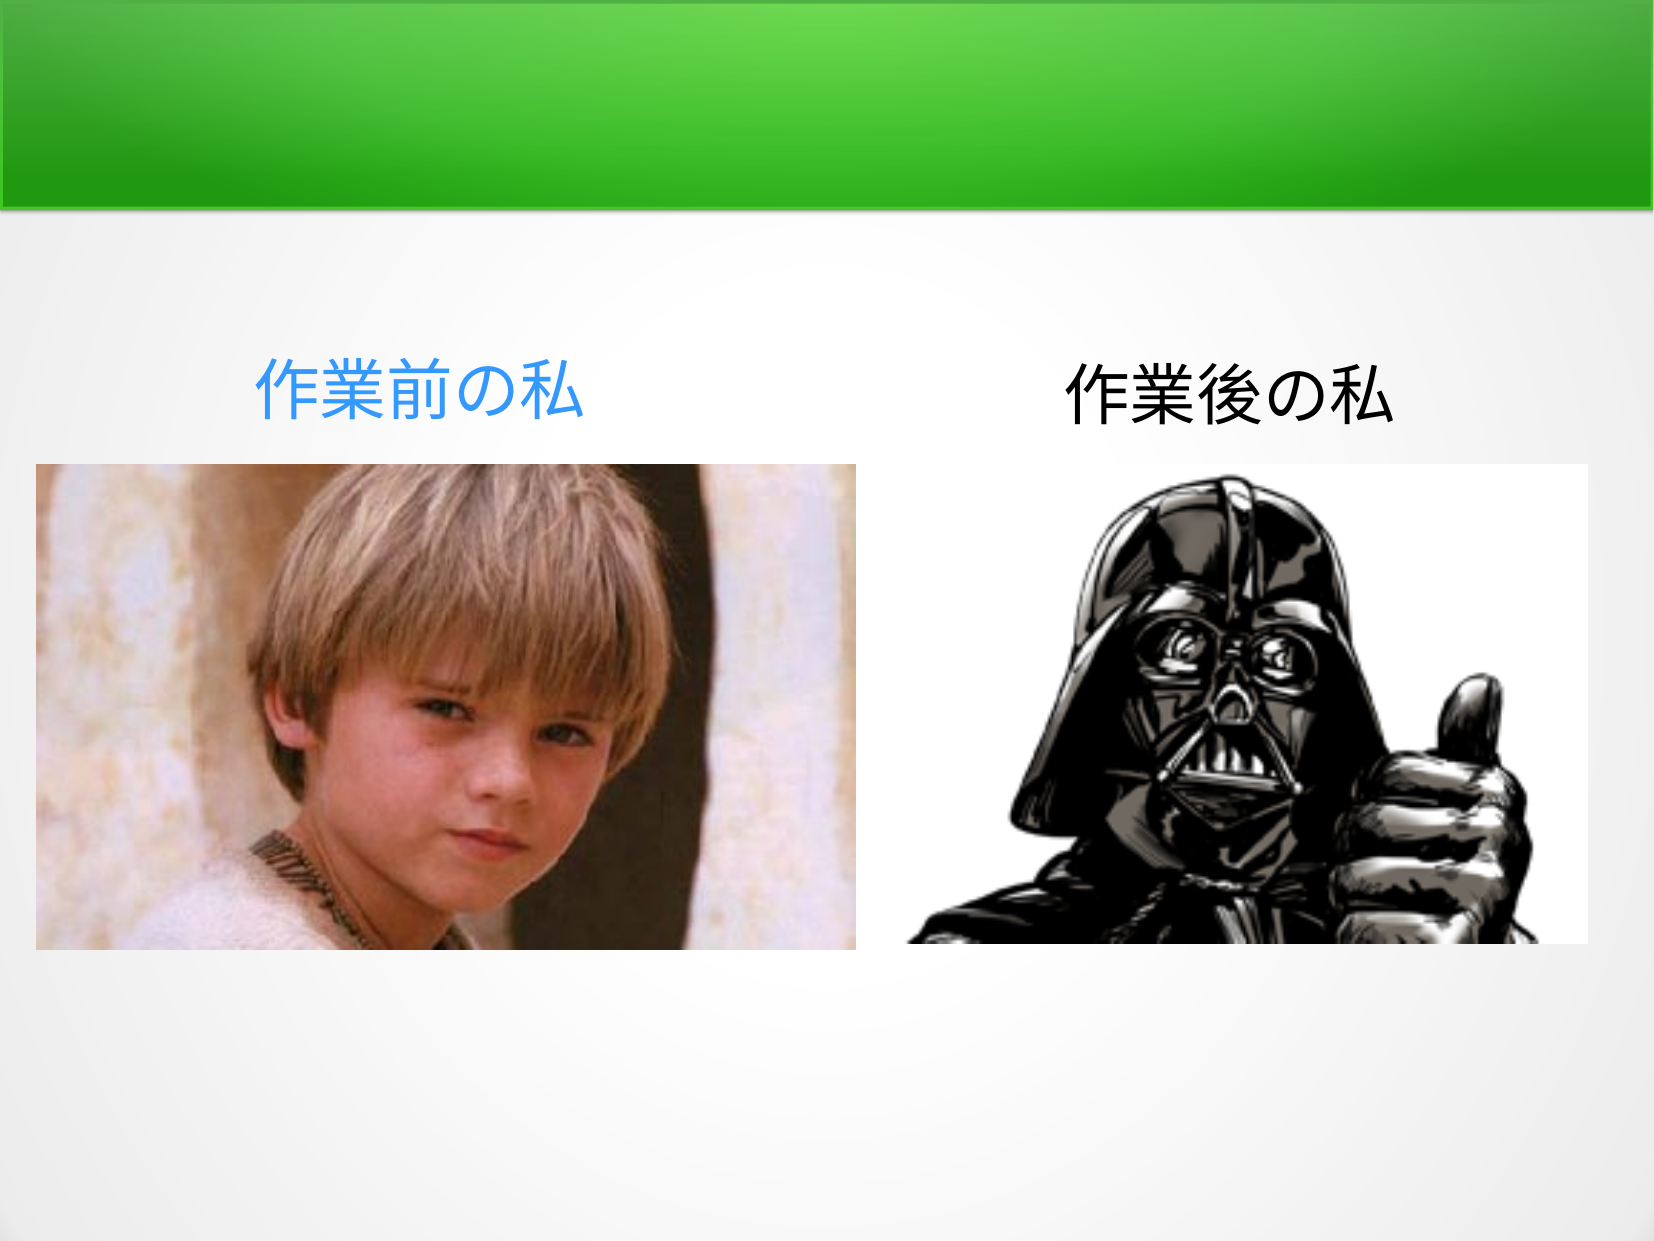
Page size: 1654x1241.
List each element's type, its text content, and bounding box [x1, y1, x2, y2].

picture [36, 464, 856, 950]
text_box 作業後の私 [945, 334, 1516, 449]
text_box 作業前の私 [135, 330, 706, 444]
picture [900, 464, 1588, 944]
